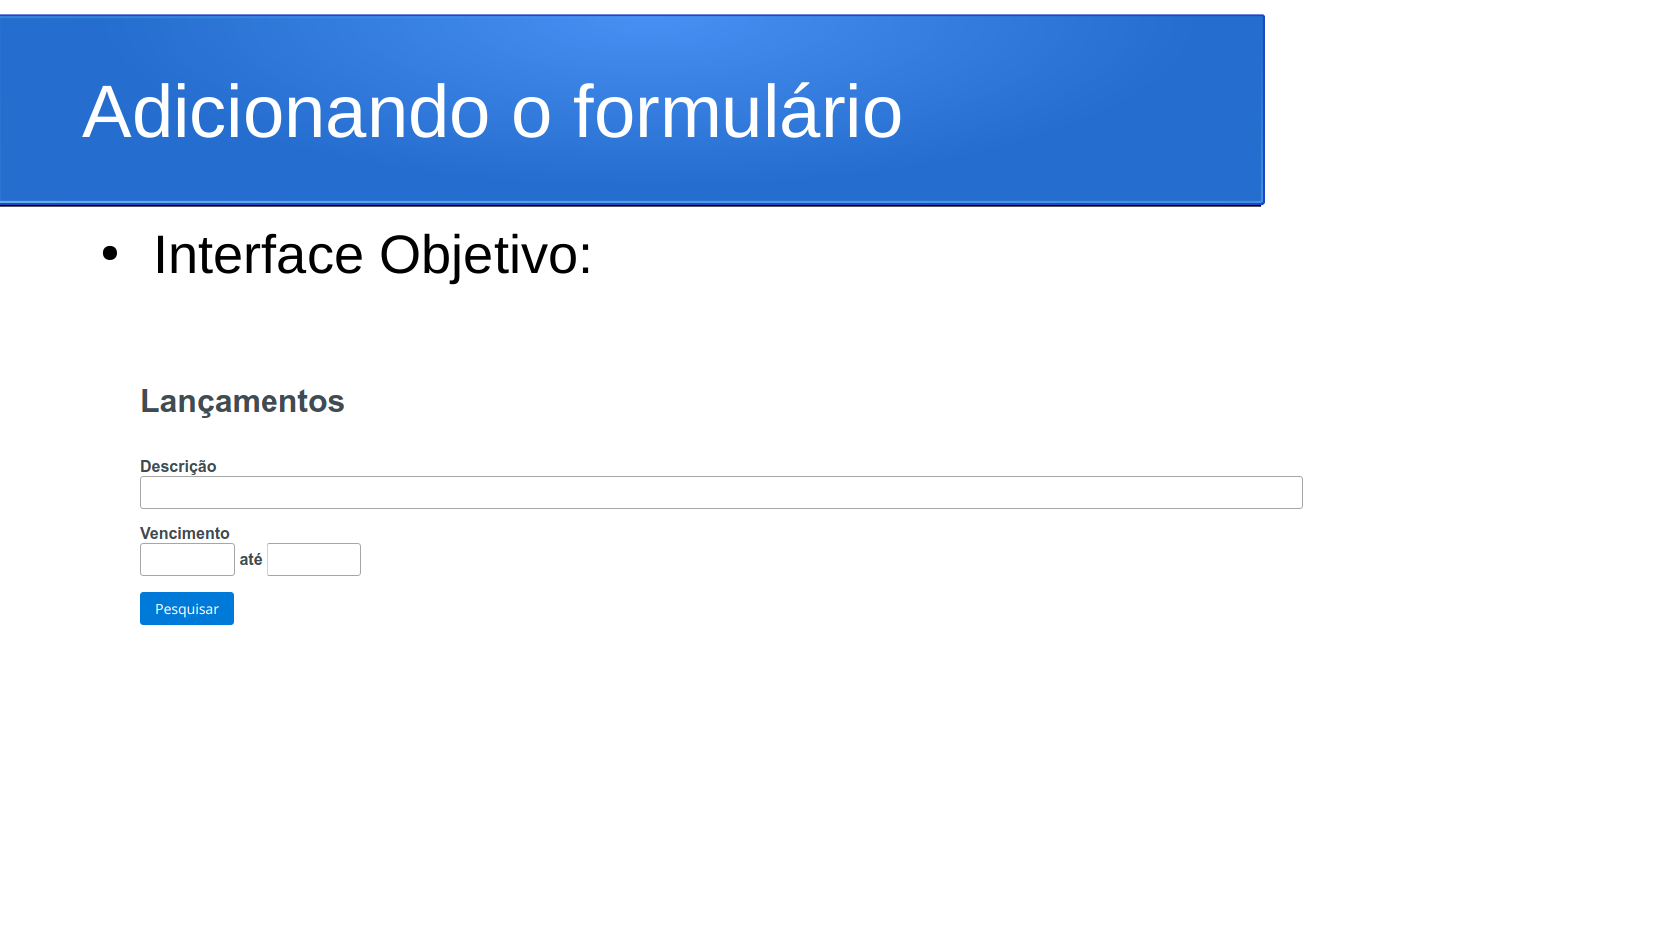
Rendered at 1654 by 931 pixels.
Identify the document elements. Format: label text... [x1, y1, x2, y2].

title Adicionando o formulário [82, 35, 1235, 189]
picture [118, 378, 1317, 638]
list Interface Objetivo: [82, 224, 1571, 764]
